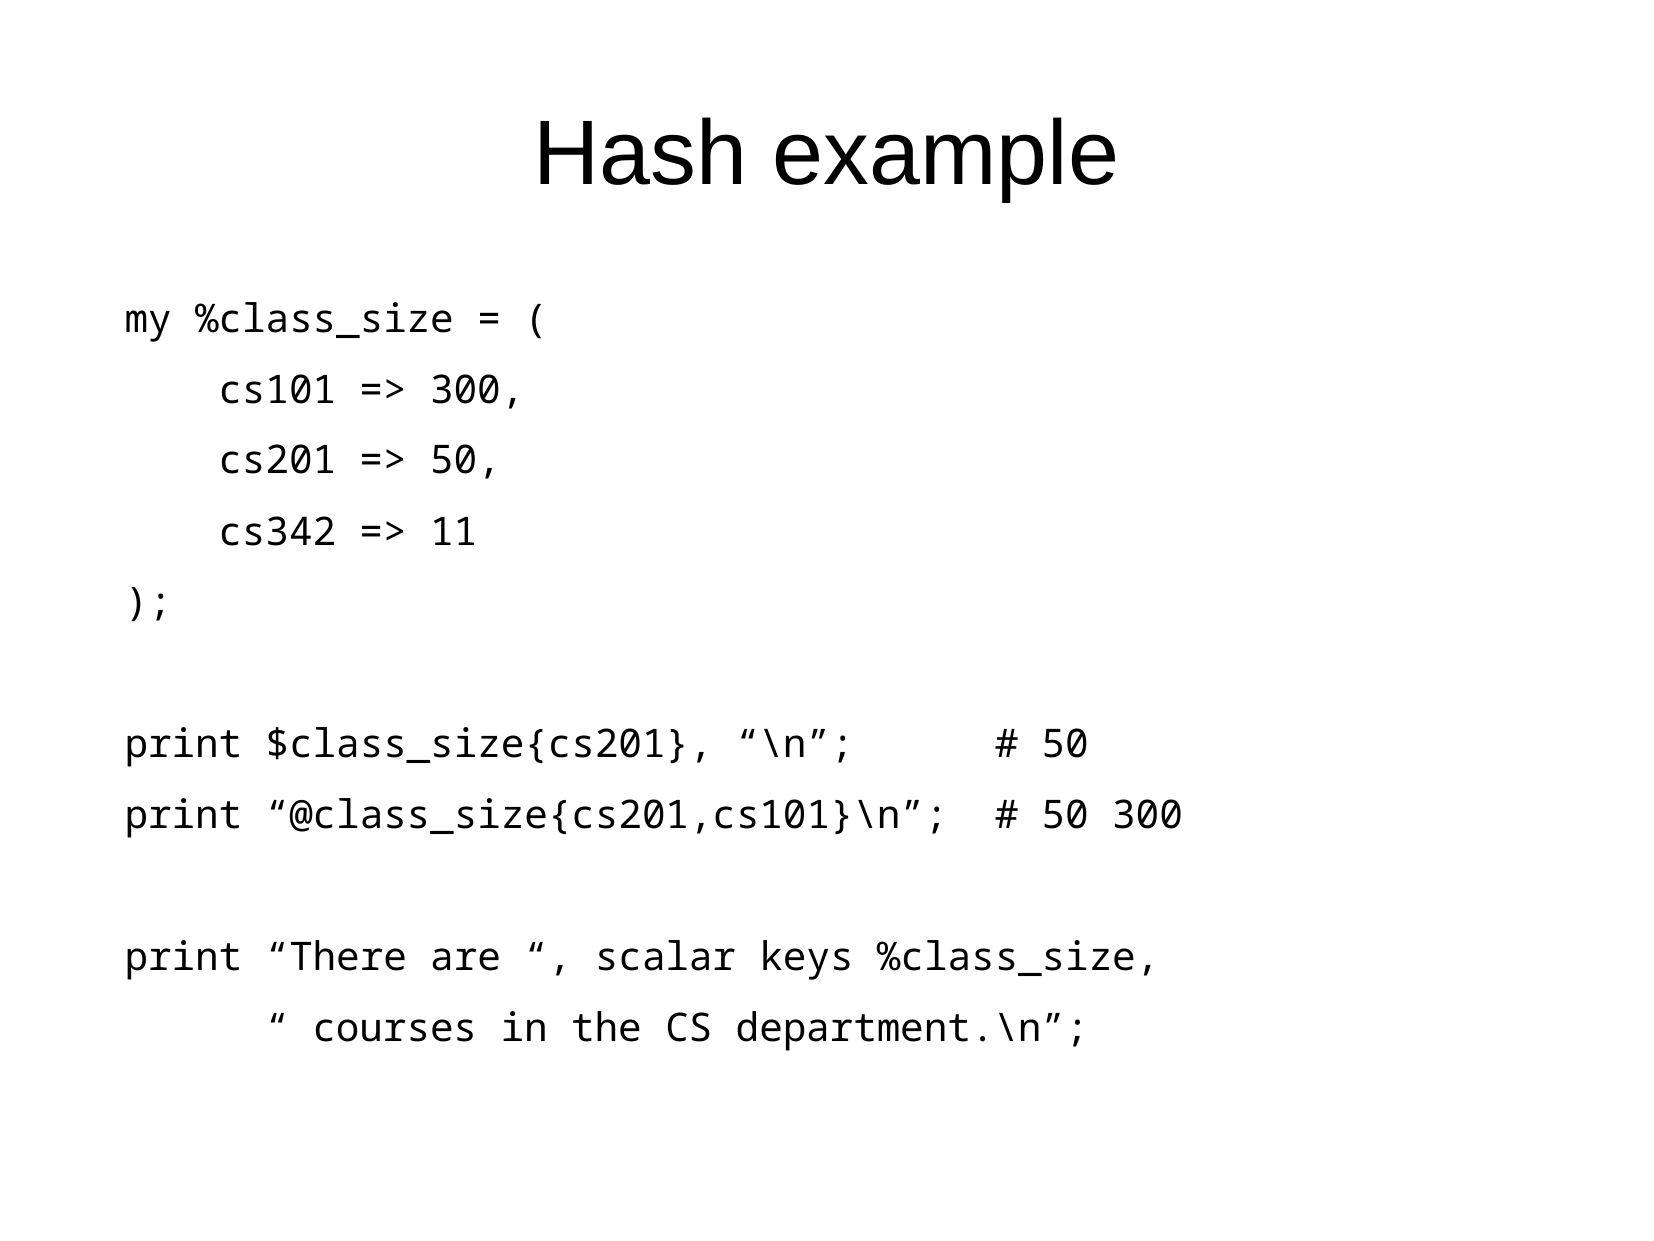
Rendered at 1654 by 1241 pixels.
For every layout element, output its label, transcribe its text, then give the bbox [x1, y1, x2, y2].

title Hash example [82, 49, 1571, 257]
list my %class_size = ( cs101 => 300, cs201 => 50, cs342 => 11 ); print $class_size{cs201}, “\n”; # 50 print “@class_size{cs201,cs101}\n”; # 50 300 print “There are “, scalar keys %class_size, “ courses in the CS department.\n”; [82, 290, 1571, 1066]
